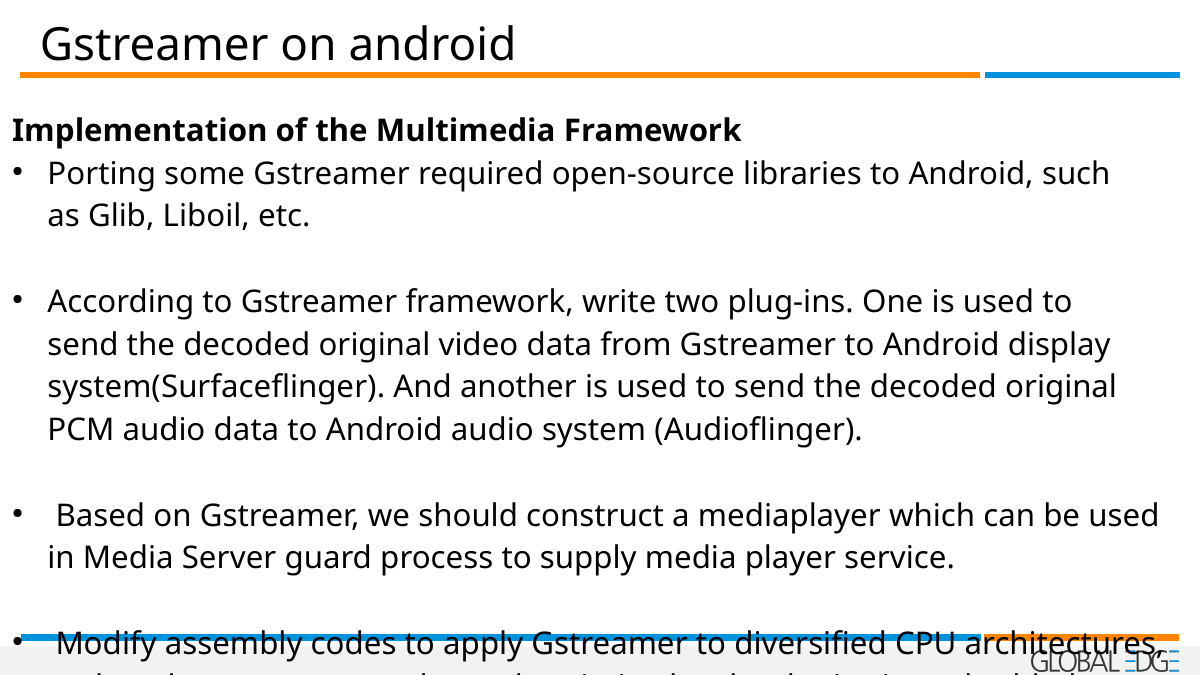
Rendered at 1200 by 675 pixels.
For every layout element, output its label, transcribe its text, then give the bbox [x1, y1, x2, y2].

title Gstreamer on android [28, 15, 1104, 69]
text_box Implementation of the Multimedia Framework Porting some Gstreamer required open-source libraries to Android, such as Glib, Liboil, etc. According to Gstreamer framework, write two plug-ins. One is used to send the decoded original video data from Gstreamer to Android display system(Surfaceflinger). And another is used to send the decoded original PCM audio data to Android audio system (Audioflinger). Based on Gstreamer, we should construct a mediaplayer which can be used in Media Server guard process to supply media player service. Modify assembly codes to apply Gstreamer to diversified CPU architectures, and apply some commonly used optimized technologies in embedded environment to Gstreamer. [0, 79, 1195, 675]
